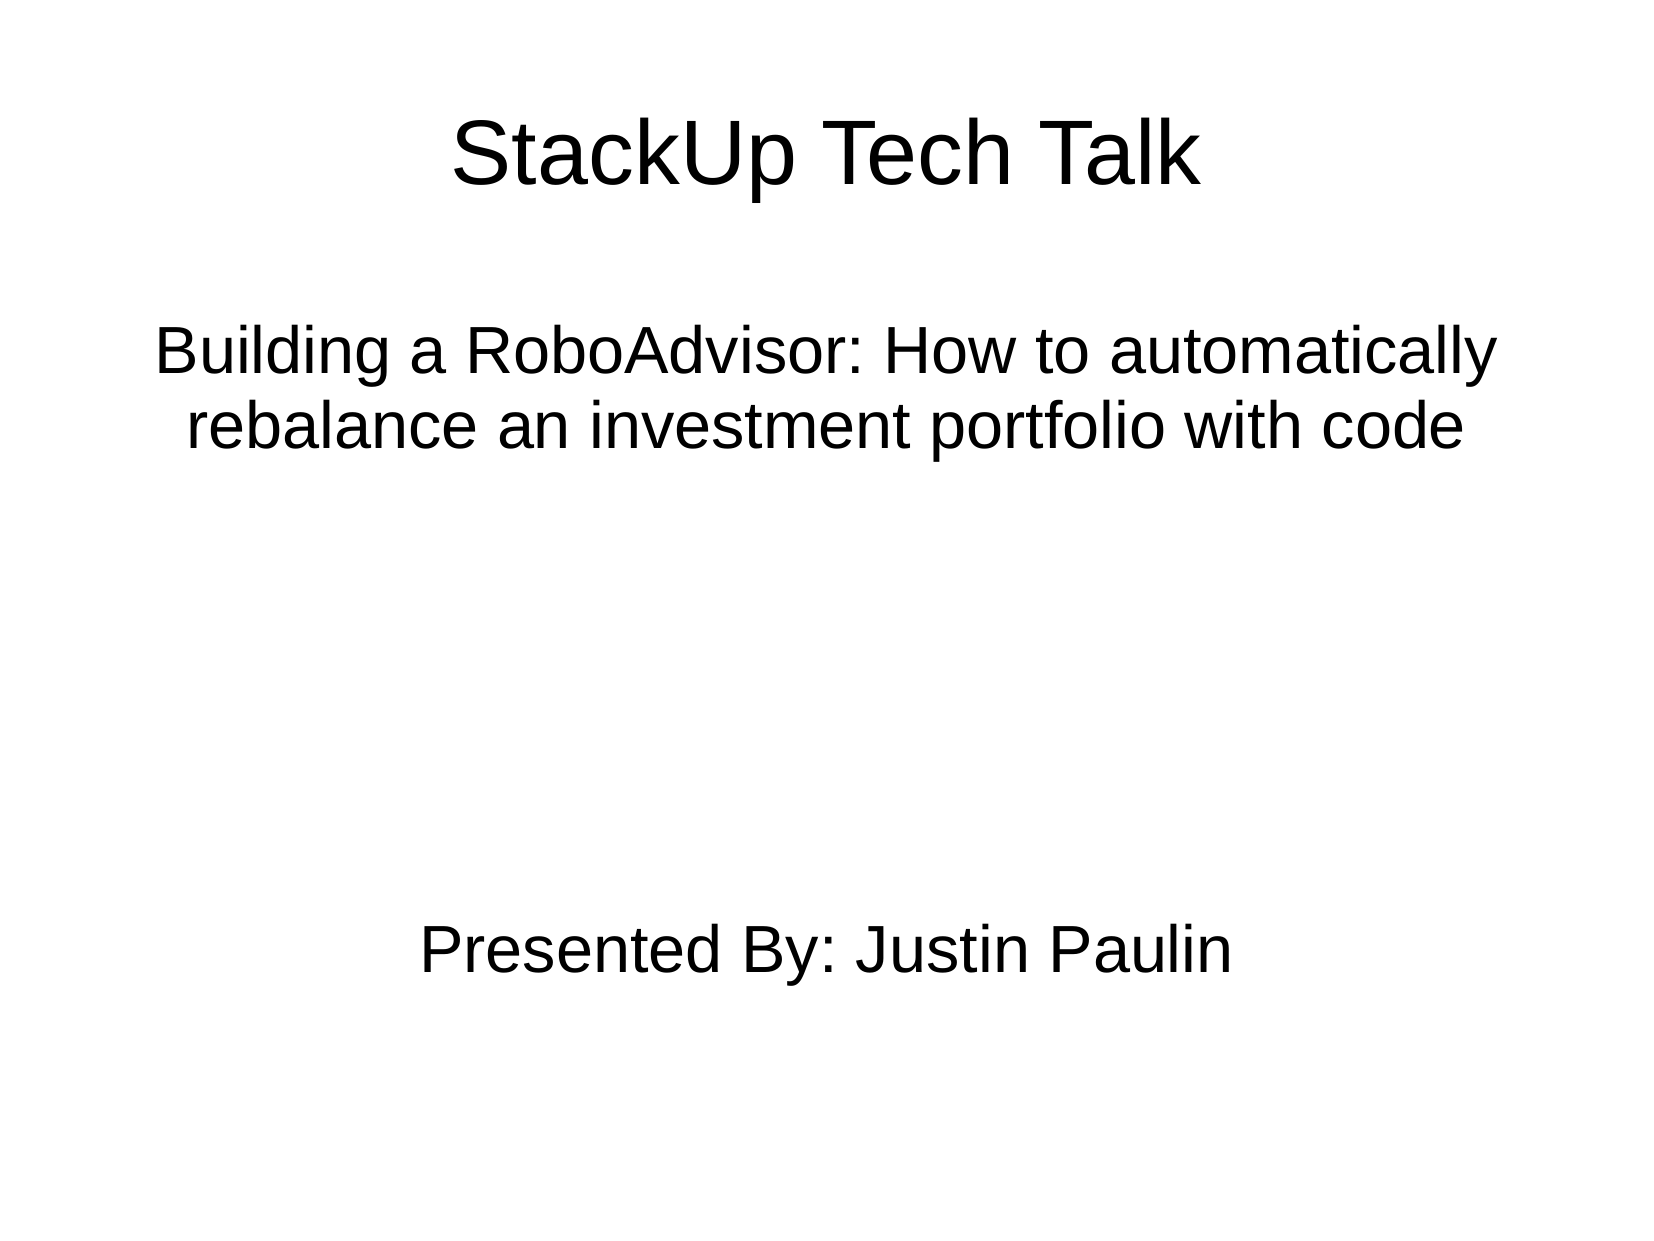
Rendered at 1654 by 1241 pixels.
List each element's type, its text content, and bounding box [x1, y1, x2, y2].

title StackUp Tech Talk [82, 49, 1571, 257]
subtitle Building a RoboAdvisor: How to automatically rebalance an investment portfolio with code Presented By: Justin Paulin [82, 290, 1571, 1010]
